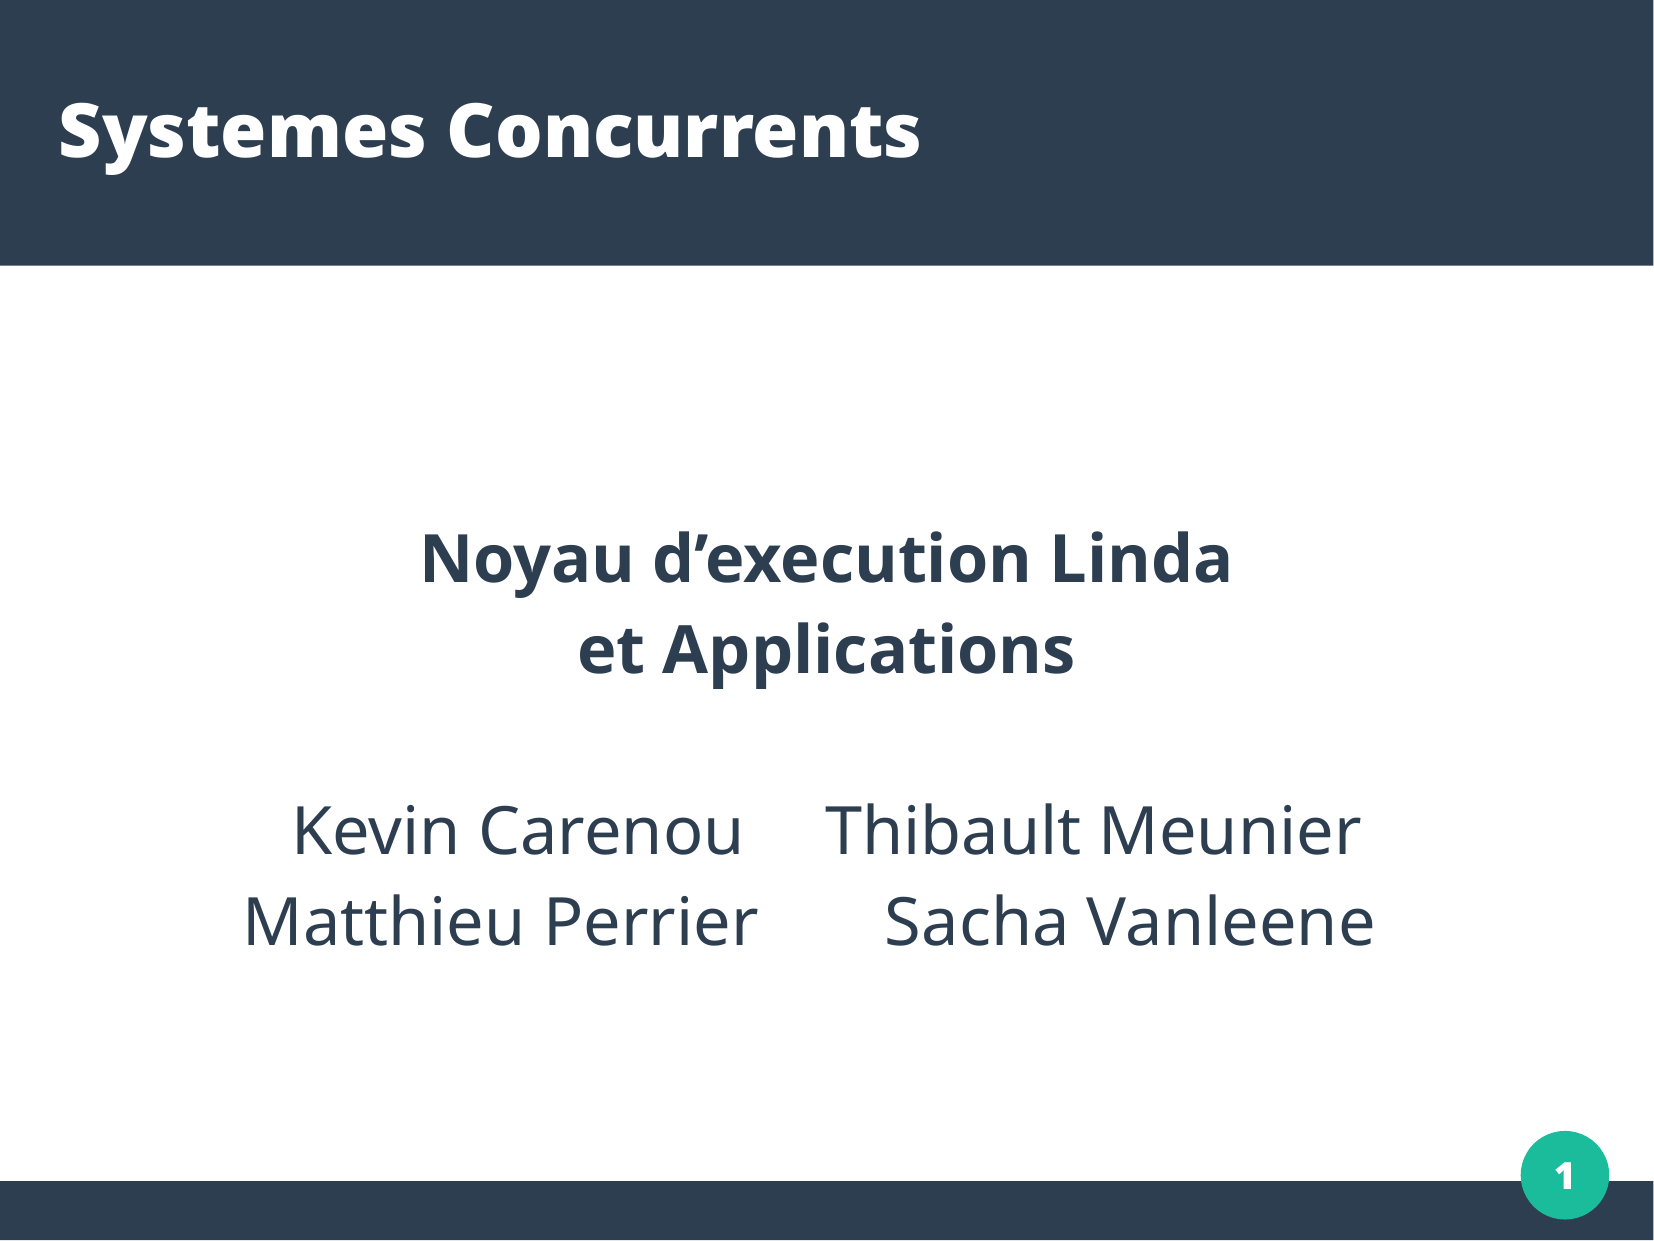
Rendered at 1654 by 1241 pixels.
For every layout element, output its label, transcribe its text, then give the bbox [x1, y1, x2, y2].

title Systemes Concurrents [59, 49, 1595, 207]
subtitle Noyau d’execution Linda et Applications Kevin Carenou Thibault Meunier Matthieu Perrier Sacha Vanleene [59, 324, 1595, 1152]
